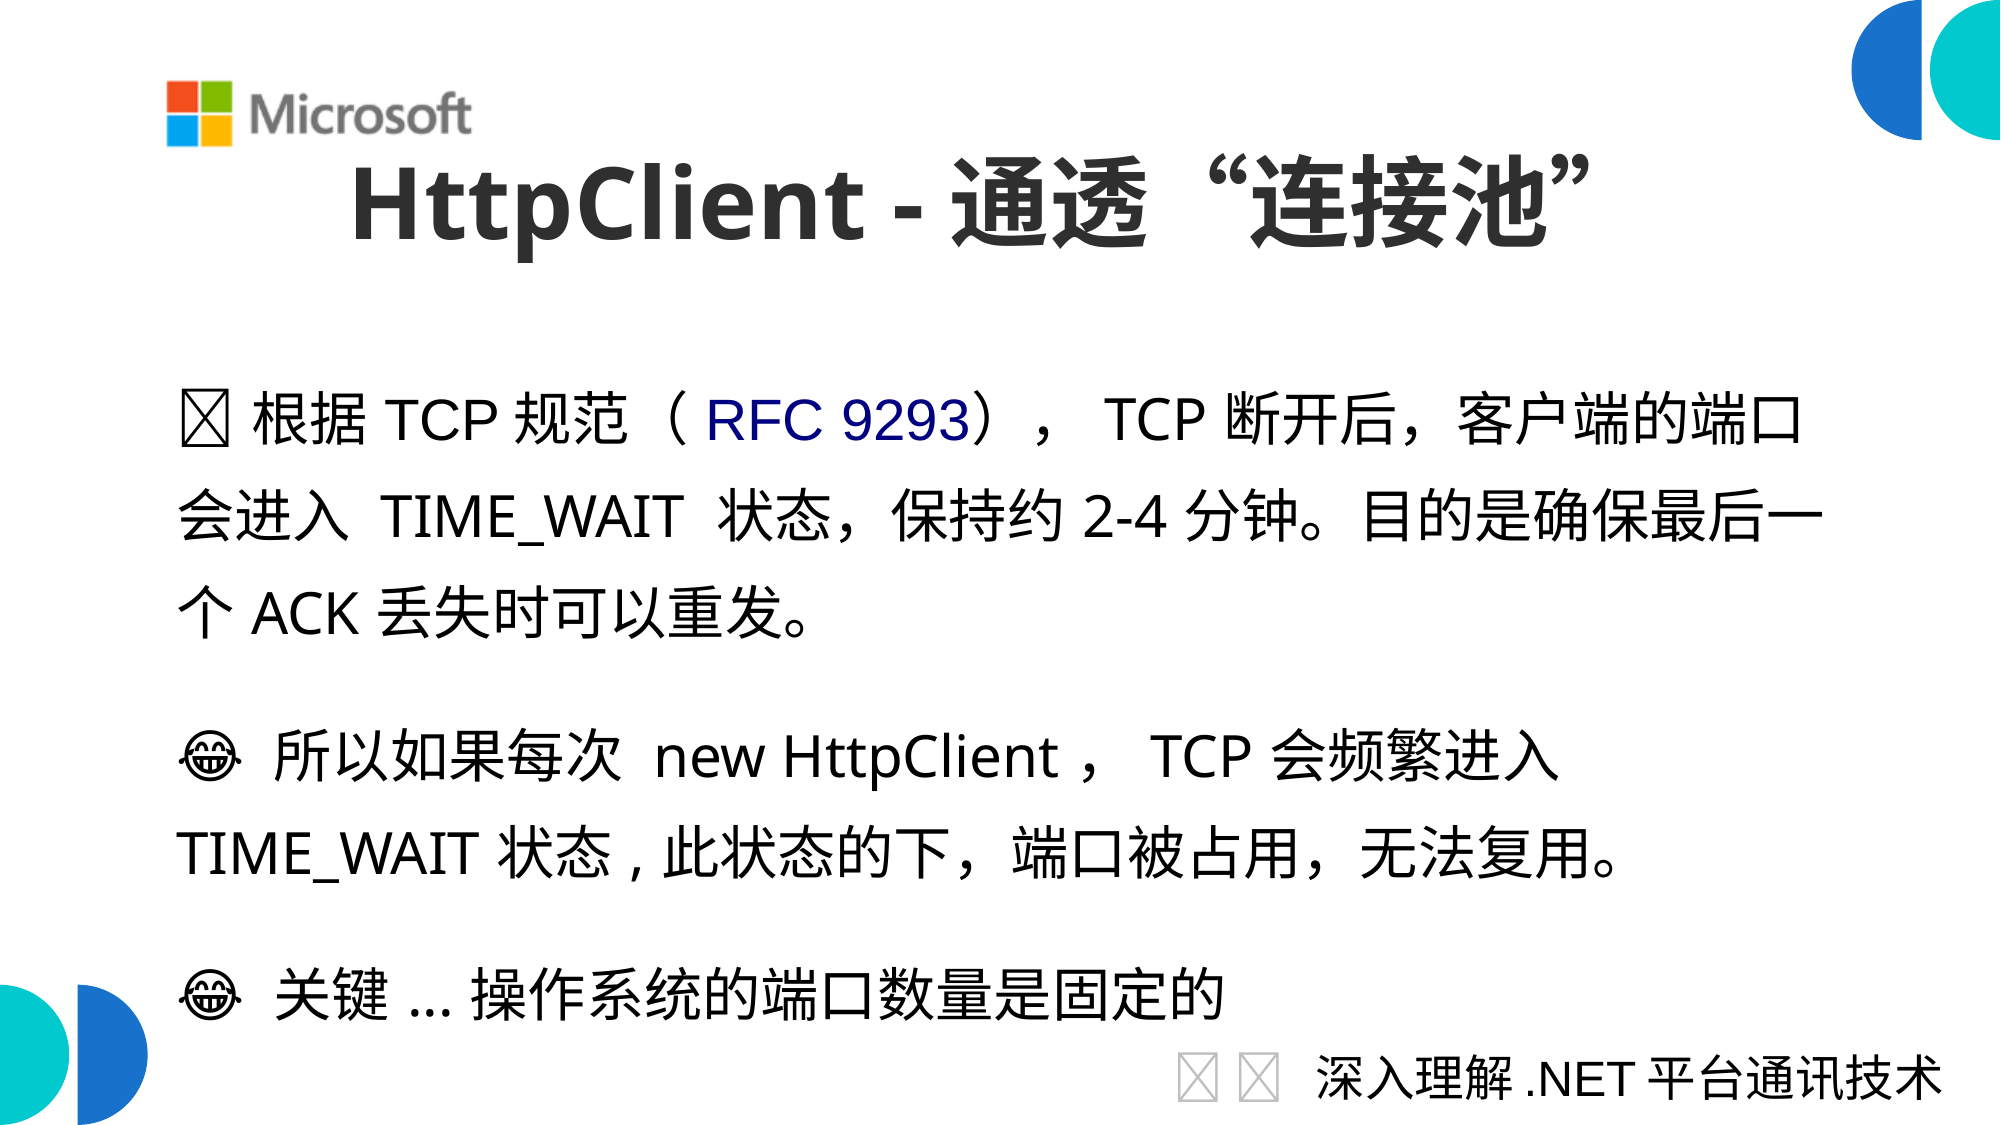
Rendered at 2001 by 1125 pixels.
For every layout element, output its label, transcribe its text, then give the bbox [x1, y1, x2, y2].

title HttpClient -通透“连接池” [137, 106, 1861, 292]
subtitle 🚀 🚀 深入理解.NET平台通讯技术 [1173, 1046, 1952, 1107]
picture [85, 41, 552, 189]
text_box 🚀根据TCP规范（RFC 9293），TCP断开后，客户端的端口会进入 TIME_WAIT 状态，保持约2-4分钟。目的是确保最后一个ACK丢失时可以重发。 😂 所以如果每次 new HttpClient，TCP会频繁进入TIME_WAIT状态,此状态的下，端口被占用，无法复用。 😂 关键...操作系统的端口数量是固定的 [161, 352, 1867, 990]
